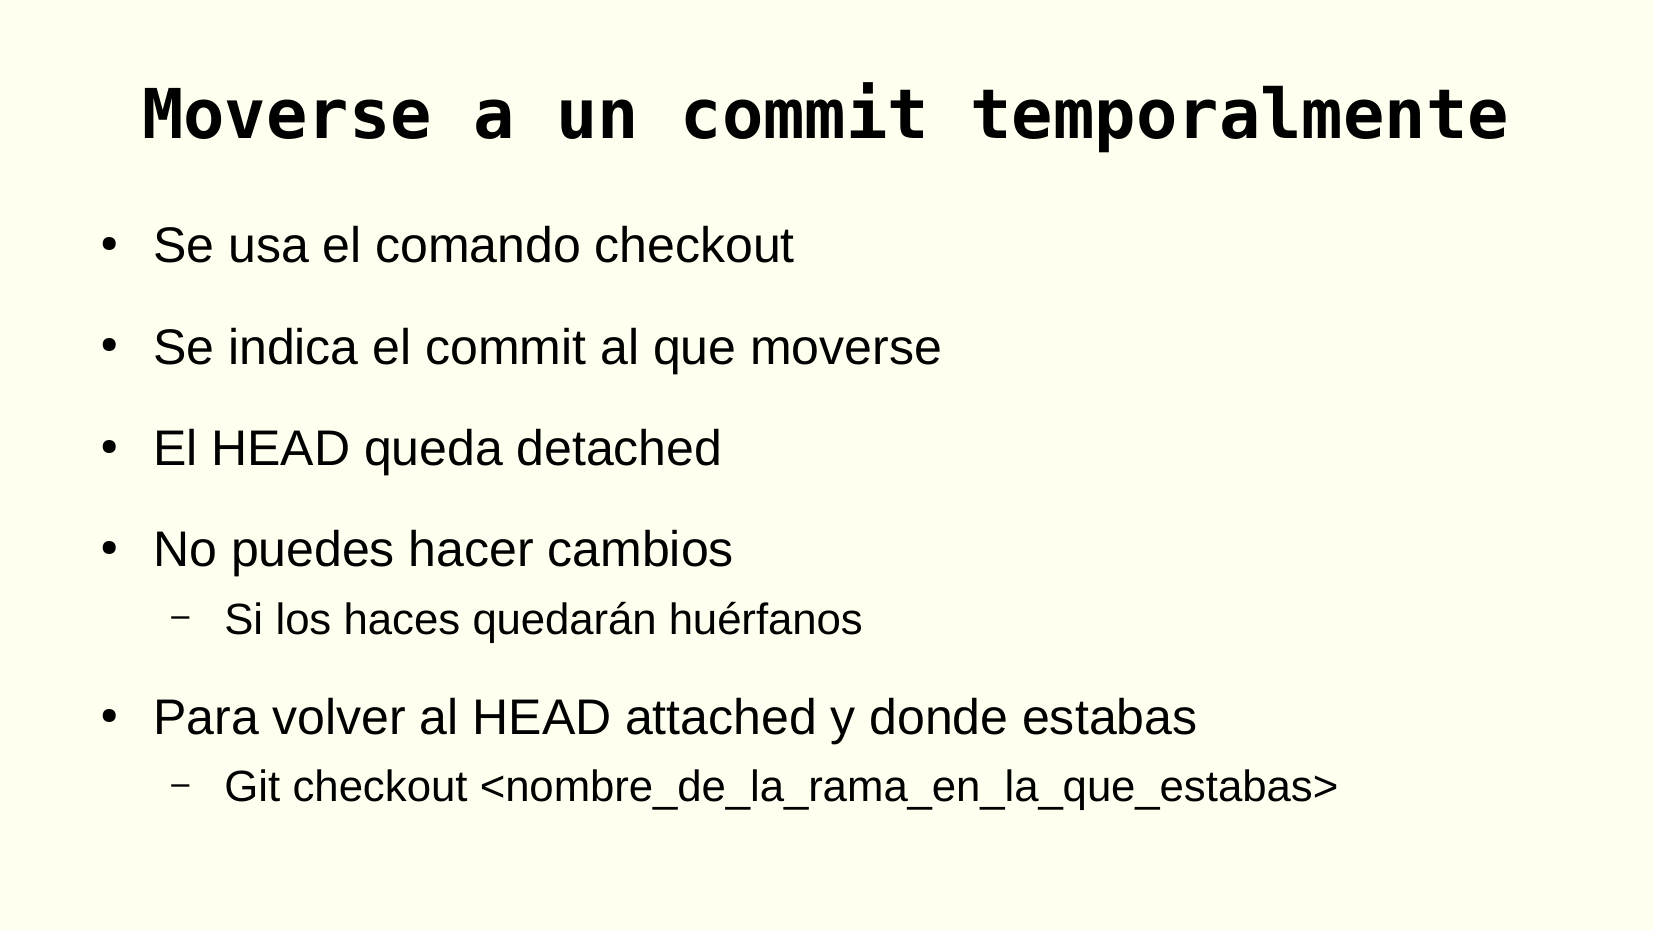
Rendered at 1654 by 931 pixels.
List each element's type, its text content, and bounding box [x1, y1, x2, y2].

title Moverse a un commit temporalmente [82, 37, 1571, 193]
list Se usa el comando checkout Se indica el commit al que moverse El HEAD queda detached No puedes hacer cambios Si los haces quedarán huérfanos Para volver al HEAD attached y donde estabas Git checkout <nombre_de_la_rama_en_la_que_estabas> [82, 217, 1571, 872]
